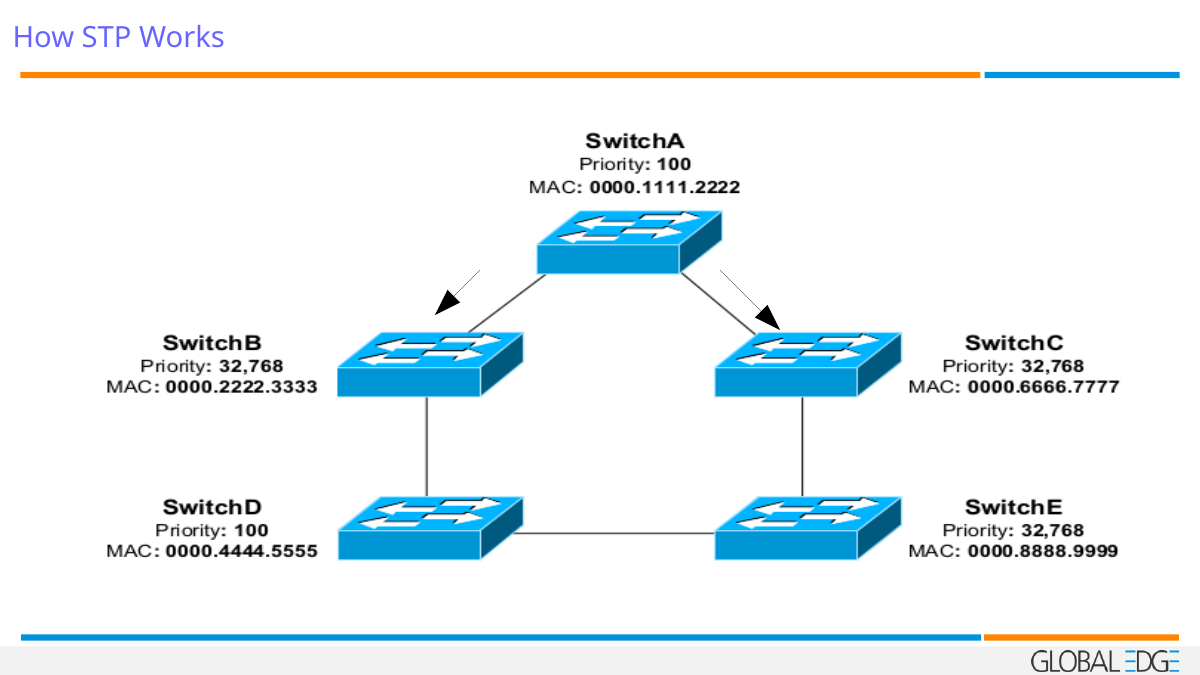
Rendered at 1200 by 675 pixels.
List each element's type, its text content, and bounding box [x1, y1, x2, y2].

picture [1031, 650, 1179, 672]
picture [90, 119, 1171, 586]
title How STP Works [12, 9, 1088, 63]
